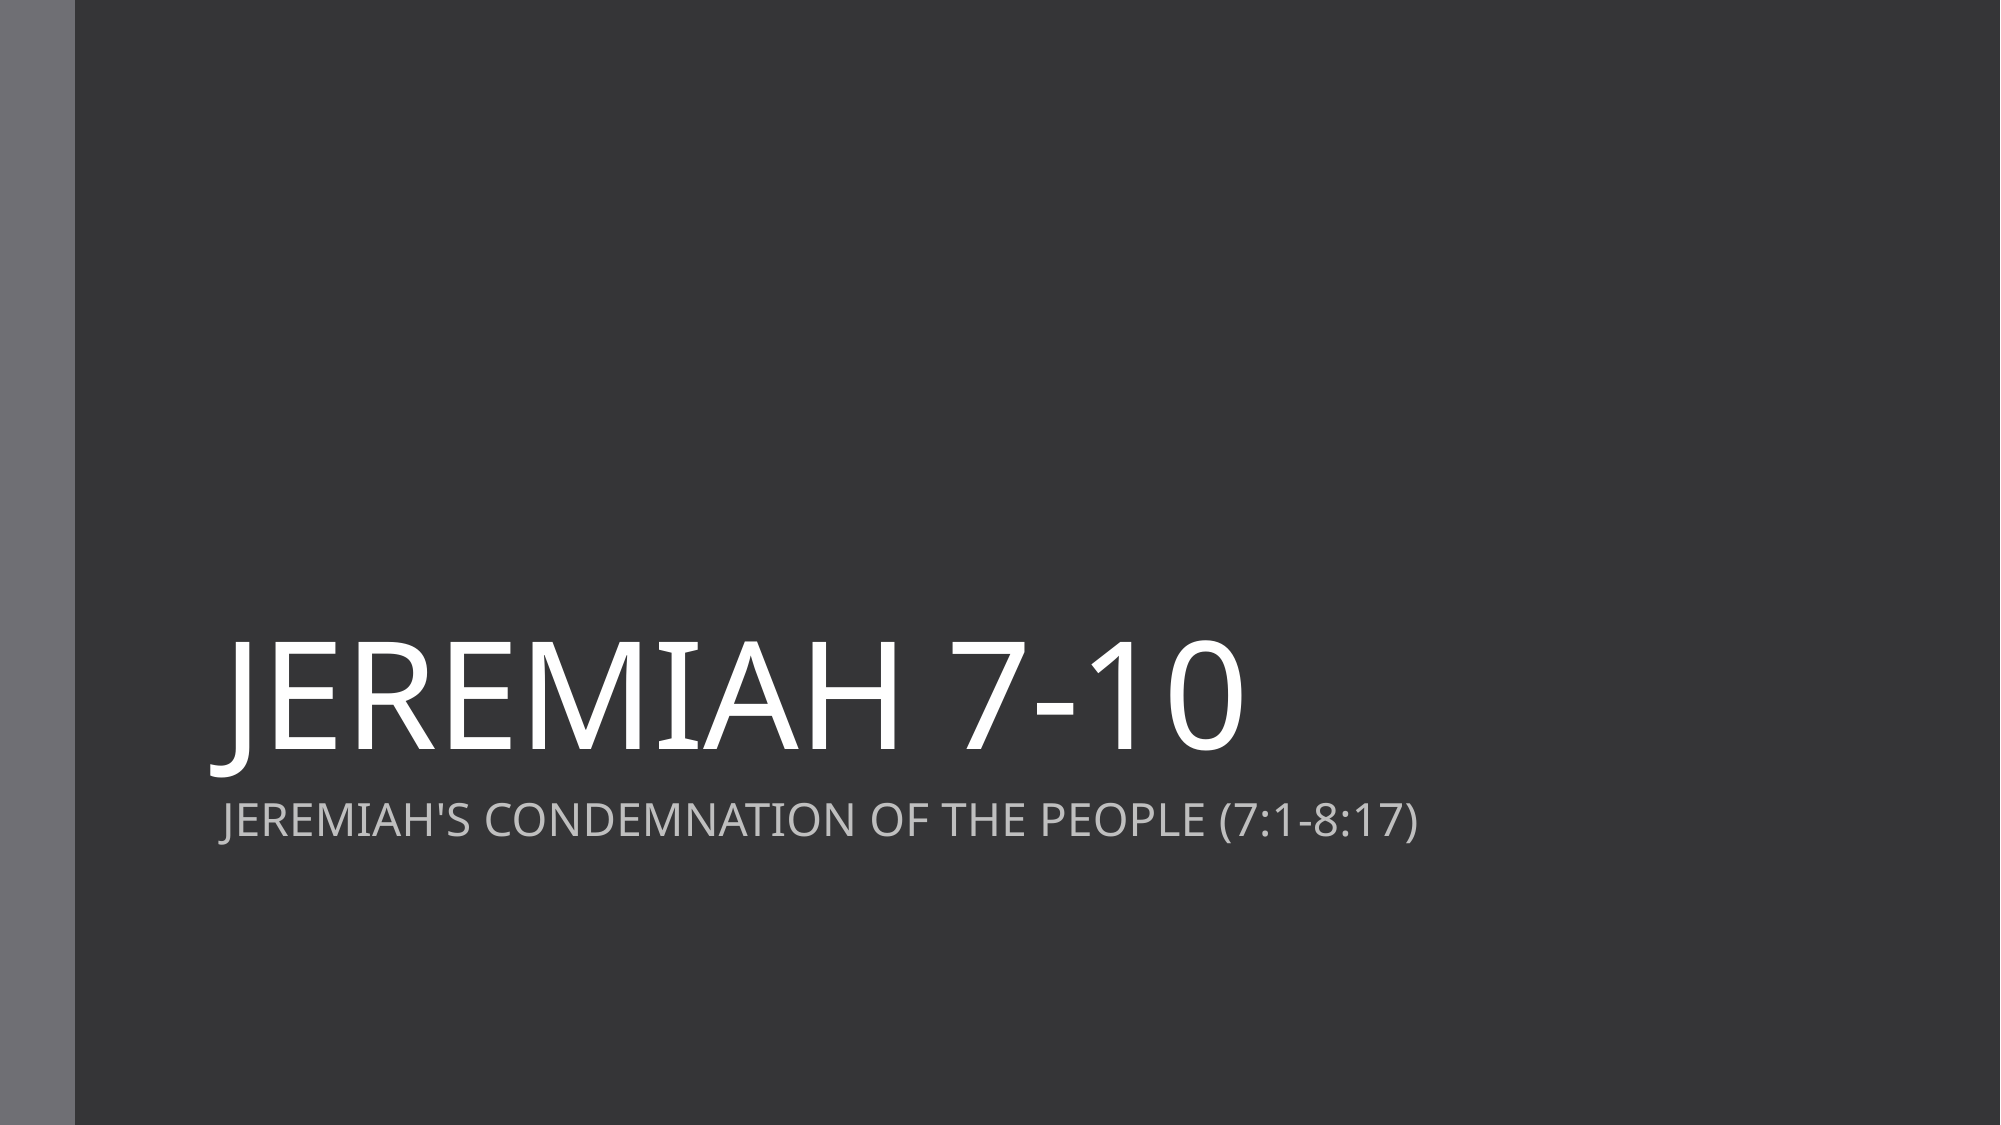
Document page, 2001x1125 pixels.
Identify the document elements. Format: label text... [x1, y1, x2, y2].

title JEREMIAH 7-10 [206, 124, 1752, 787]
subtitle JEREMIAH'S CONDEMNATION OF THE PEOPLE (7:1-8:17) [206, 787, 1752, 1066]
